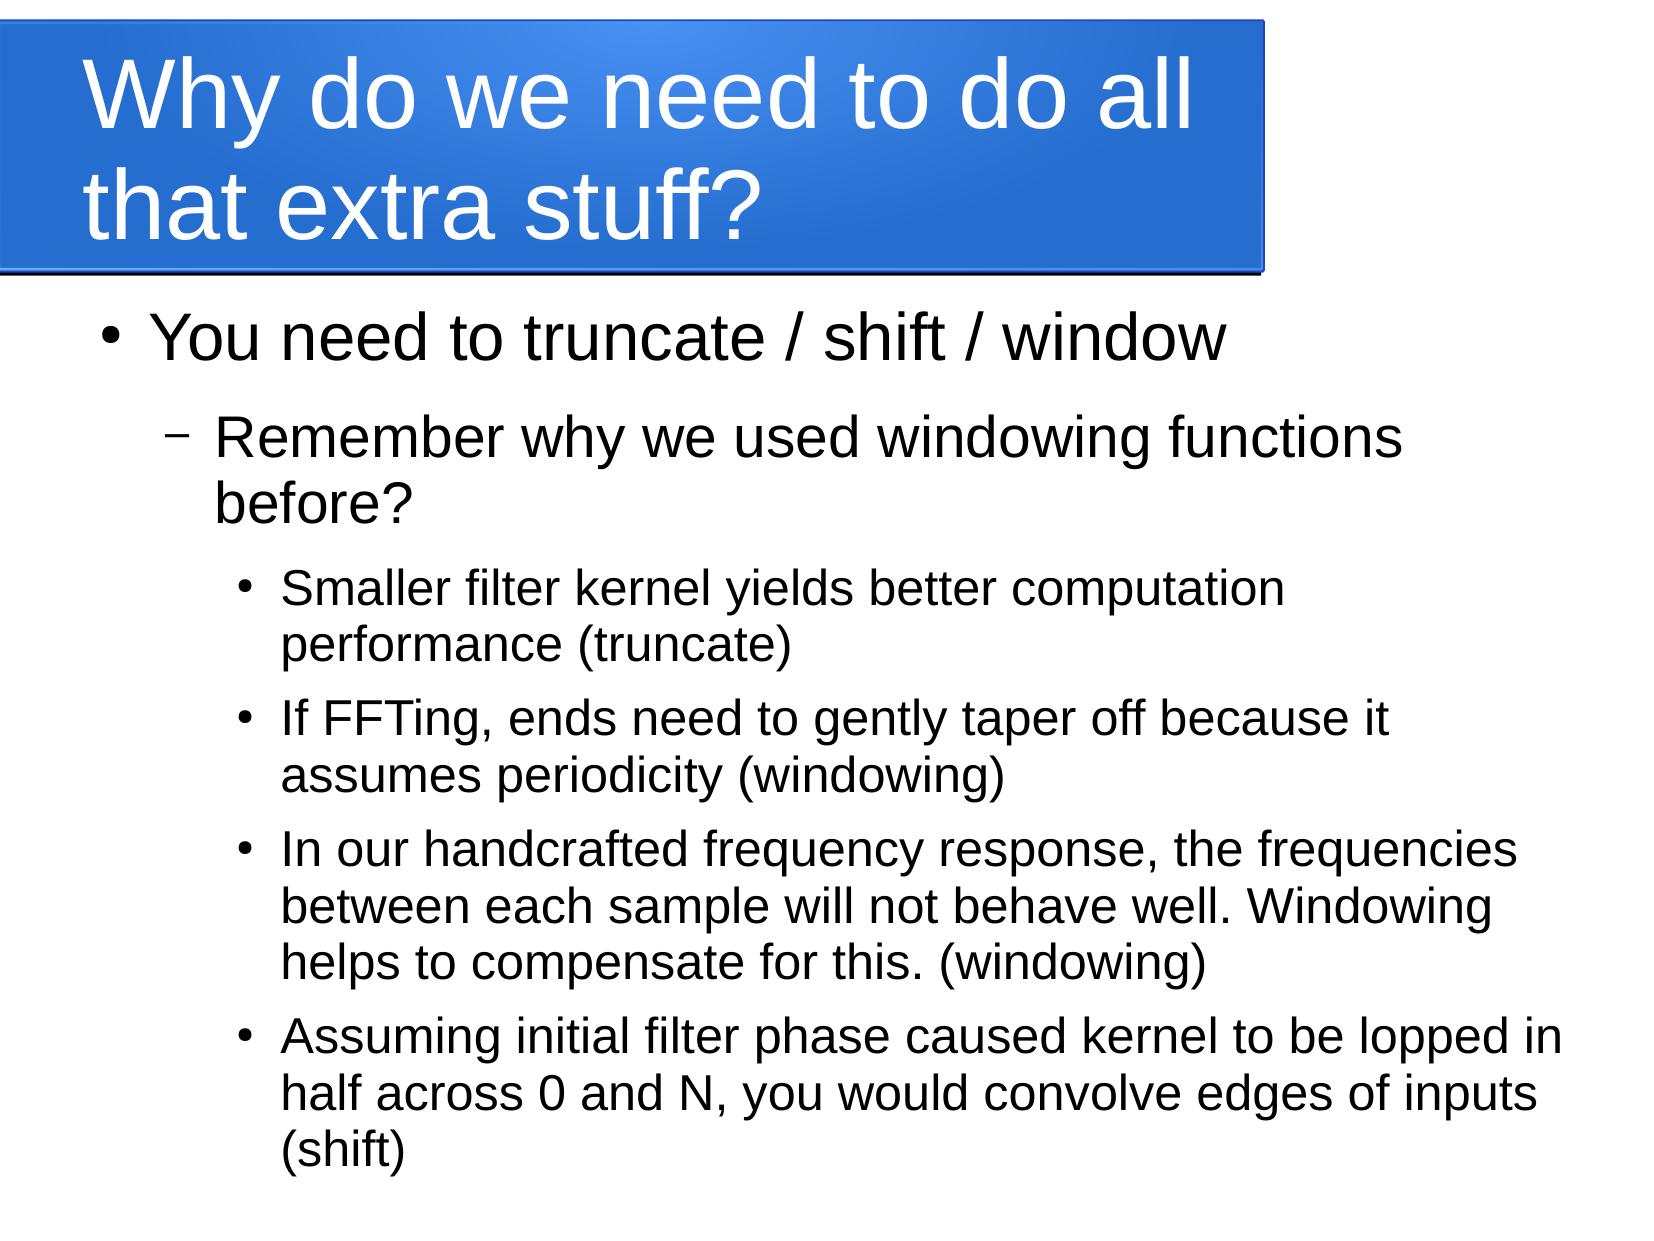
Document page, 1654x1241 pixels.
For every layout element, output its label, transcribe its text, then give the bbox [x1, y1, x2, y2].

title Why do we need to do all that extra stuff? [82, 39, 1235, 261]
list You need to truncate / shift / window Remember why we used windowing functions before? Smaller filter kernel yields better computation performance (truncate) If FFTing, ends need to gently taper off because it assumes periodicity (windowing) In our handcrafted frequency response, the frequencies between each sample will not behave well. Windowing helps to compensate for this. (windowing) Assuming initial filter phase caused kernel to be lopped in half across 0 and N, you would convolve edges of inputs (shift) [82, 299, 1571, 1186]
